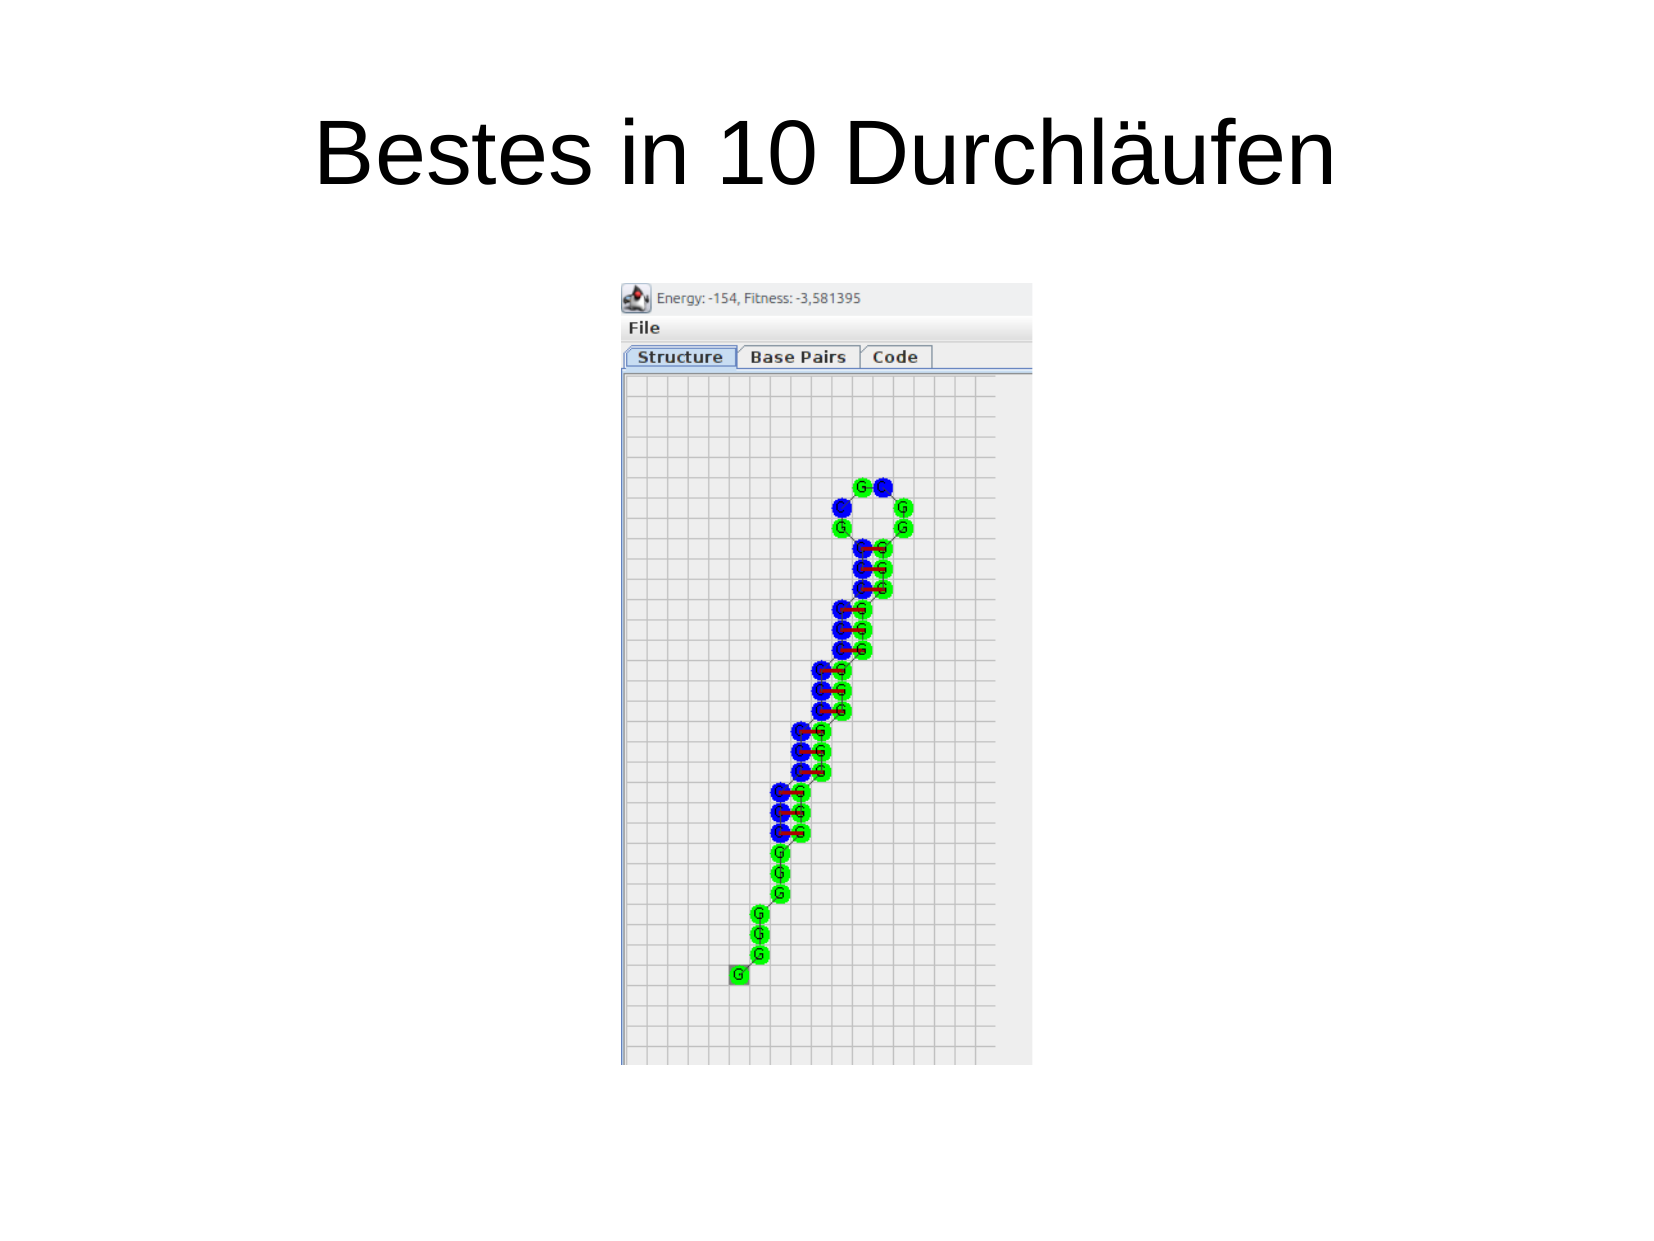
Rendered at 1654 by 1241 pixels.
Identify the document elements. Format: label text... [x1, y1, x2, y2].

picture [621, 283, 1033, 1065]
title Bestes in 10 Durchläufen [82, 49, 1571, 257]
